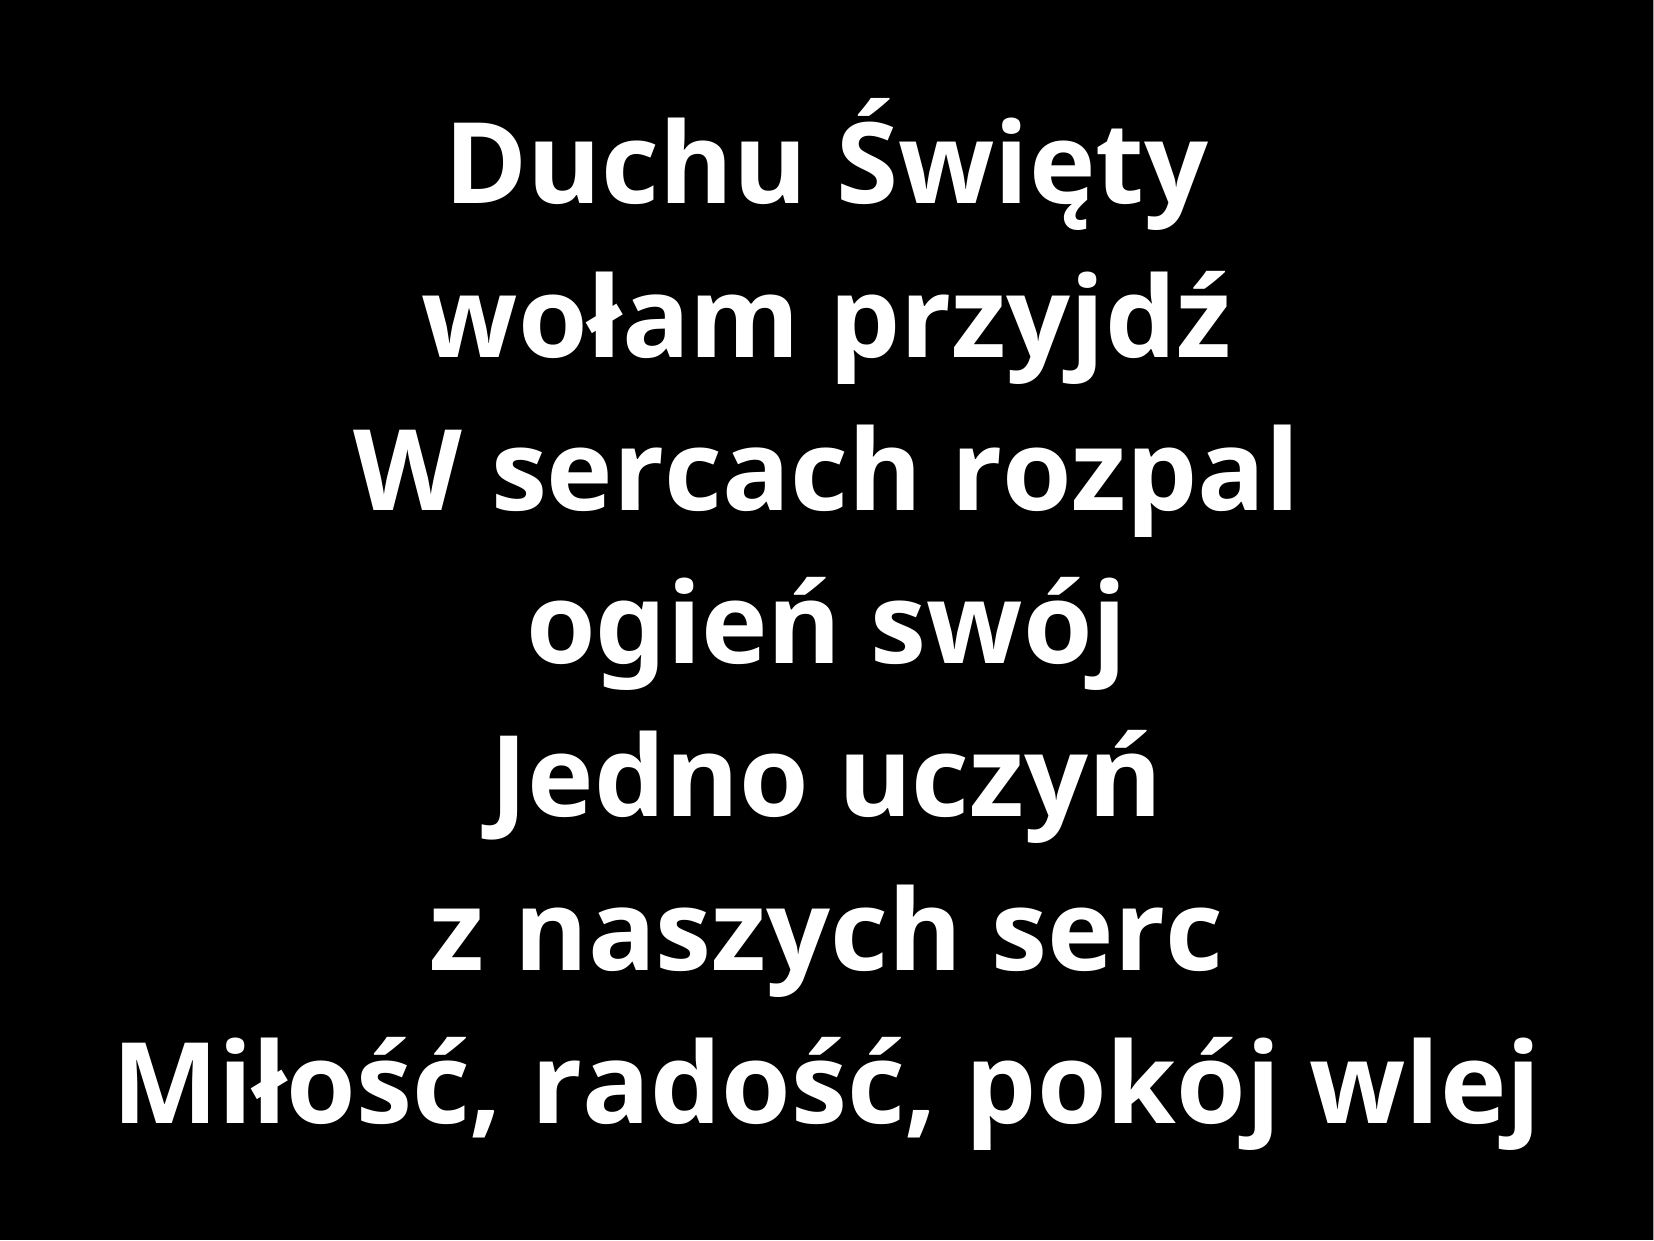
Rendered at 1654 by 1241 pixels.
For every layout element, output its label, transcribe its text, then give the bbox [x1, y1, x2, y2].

title Duchu Święty wołam przyjdź W sercach rozpal ogień swój Jedno uczyń z naszych serc Miłość, radość, pokój wlej [0, 0, 1654, 1241]
